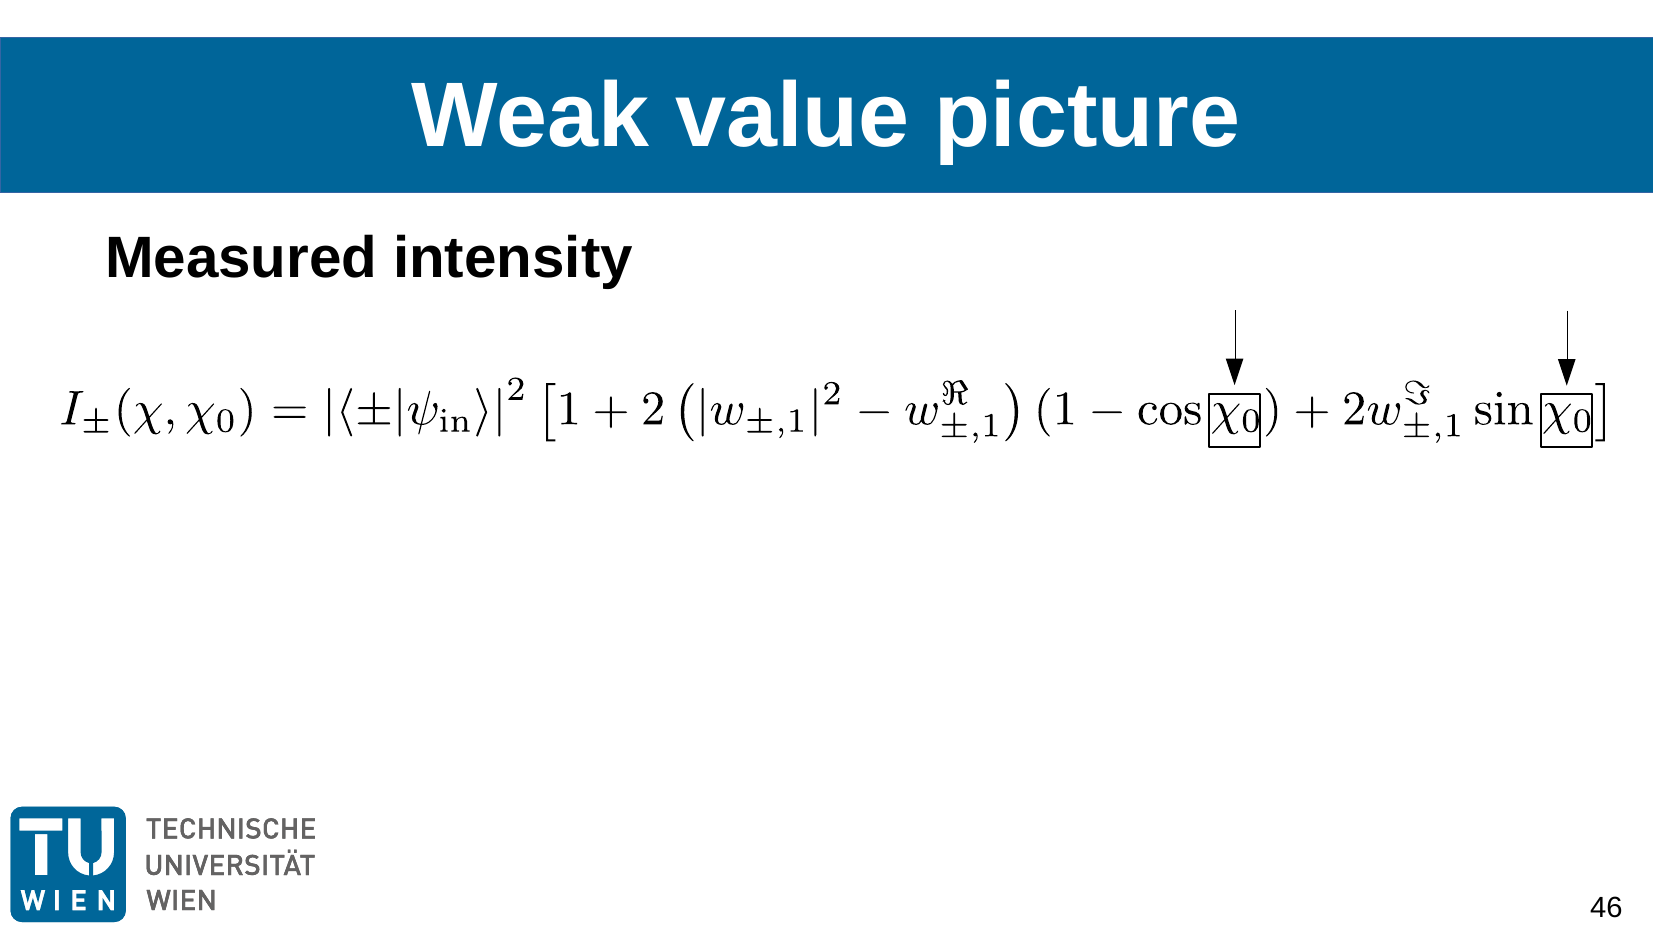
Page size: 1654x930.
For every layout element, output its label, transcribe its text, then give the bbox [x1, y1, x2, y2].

title Weak value picture [0, 37, 1653, 193]
picture [10, 342, 1612, 466]
list Measured intensity [105, 225, 676, 316]
